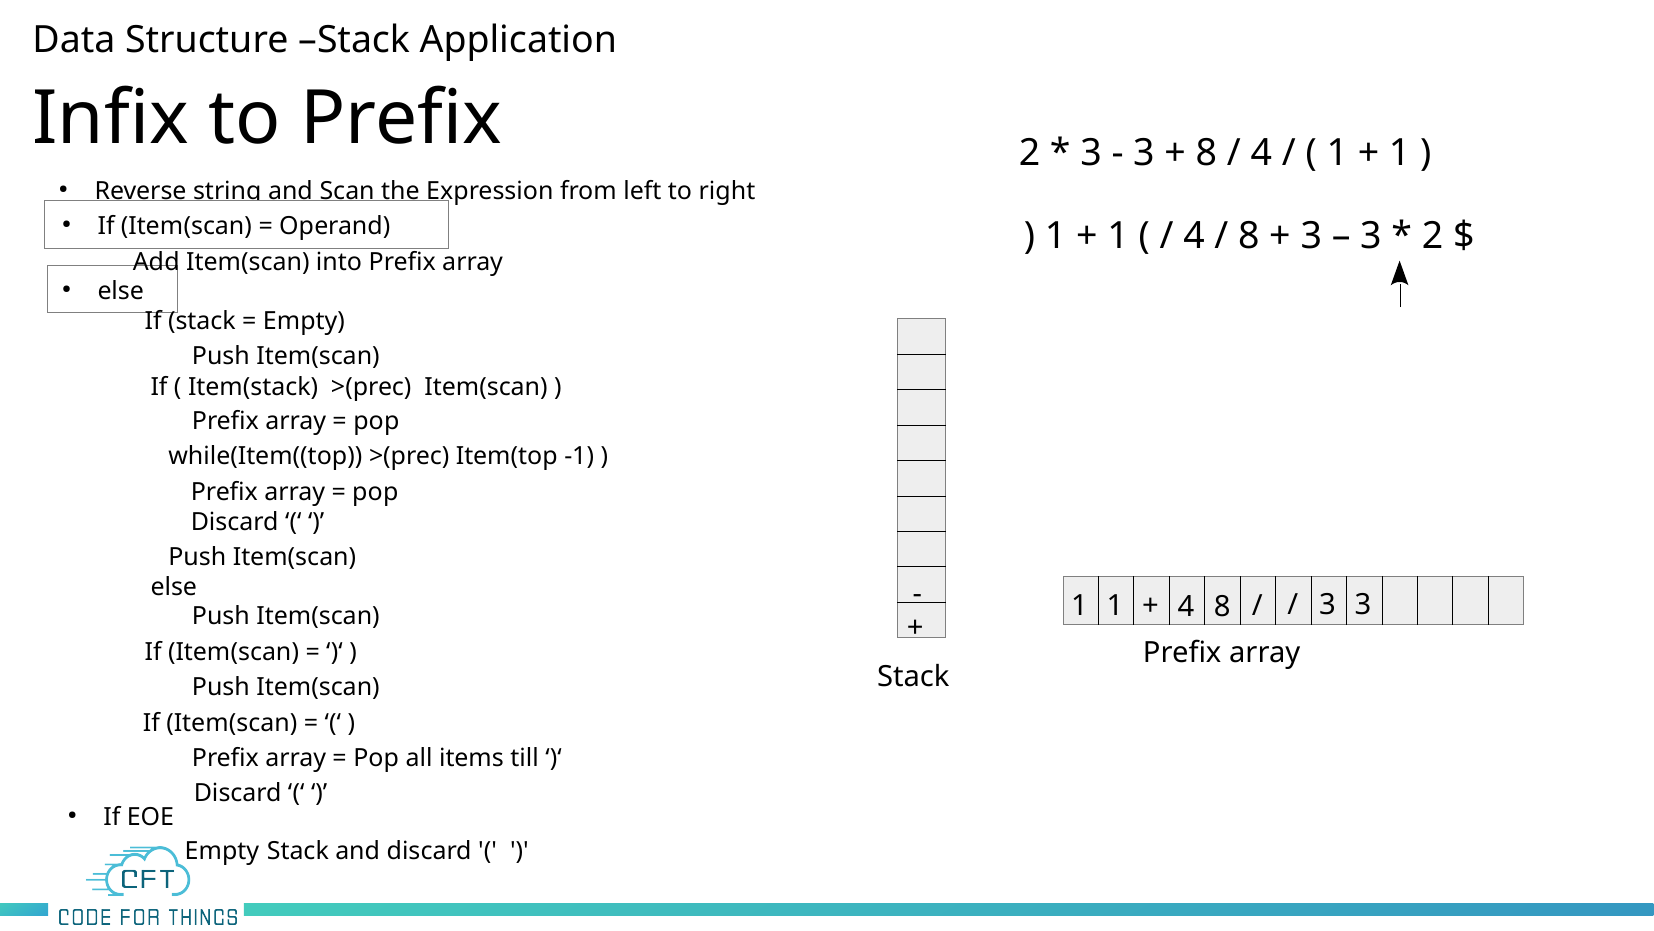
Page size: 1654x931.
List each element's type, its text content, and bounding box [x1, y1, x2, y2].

text_box Add Item(scan) into Prefix array [82, 236, 780, 286]
title Data Structure –Stack Application Infix to Prefix [32, 12, 1536, 166]
text_box [897, 461, 946, 496]
text_box Reverse string and Scan the Expression from left to right [44, 165, 960, 225]
picture [59, 846, 237, 925]
text_box else [47, 265, 213, 325]
text_box + [892, 598, 947, 649]
text_box ) 1 + 1 ( / 4 / 8 + 3 – 3 * 2 $ [973, 200, 1577, 260]
text_box 3 [1339, 576, 1388, 626]
text_box / [1272, 575, 1317, 626]
text_box [897, 532, 946, 566]
text_box [897, 497, 946, 531]
text_box Prefix array = pop [140, 466, 442, 526]
text_box / [1237, 577, 1282, 627]
text_box If (Item(scan) = ‘)‘ ) [94, 625, 508, 671]
text_box [1489, 576, 1524, 625]
text_box If (Item(scan) = ‘(‘ ) [92, 696, 449, 756]
text_box 2 * 3 - 3 + 8 / 4 / ( 1 + 1 ) [968, 118, 1554, 178]
text_box 1 [1056, 576, 1105, 627]
text_box If (Item(scan) = Operand) [47, 200, 491, 260]
text_box Push Item(scan) [118, 531, 390, 576]
text_box Prefix array = Pop all items till ‘)‘ [141, 732, 685, 792]
text_box [897, 318, 946, 354]
text_box 1 [1091, 577, 1127, 627]
text_box Push Item(scan) [141, 330, 473, 390]
text_box If (stack = Empty) [94, 295, 449, 355]
text_box If ( Item(stack) >(prec) Item(scan) ) [100, 360, 632, 406]
text_box Prefix array = pop [141, 395, 498, 430]
text_box Push Item(scan) [141, 590, 414, 625]
text_box [897, 355, 946, 389]
text_box Prefix array [1128, 626, 1341, 674]
text_box - [897, 565, 943, 598]
text_box else [100, 561, 243, 621]
text_box Empty Stack and discard '(' ')' [134, 820, 656, 880]
text_box 4 [1162, 577, 1211, 627]
text_box [897, 426, 946, 460]
text_box [1418, 576, 1452, 625]
text_box while(Item((top)) >(prec) Item(top -1) ) [118, 430, 762, 489]
text_box Stack [862, 647, 973, 697]
text_box 8 [1211, 577, 1237, 627]
text_box [897, 390, 946, 425]
text_box Discard ‘(‘ ‘)’ [140, 496, 376, 531]
text_box Push Item(scan) [141, 661, 473, 706]
text_box 3 [1304, 576, 1339, 626]
text_box If EOE [53, 791, 201, 836]
text_box Discard ‘(‘ ‘)’ [143, 767, 475, 812]
text_box [1388, 576, 1417, 625]
text_box + [1127, 577, 1162, 627]
text_box [1453, 576, 1488, 625]
